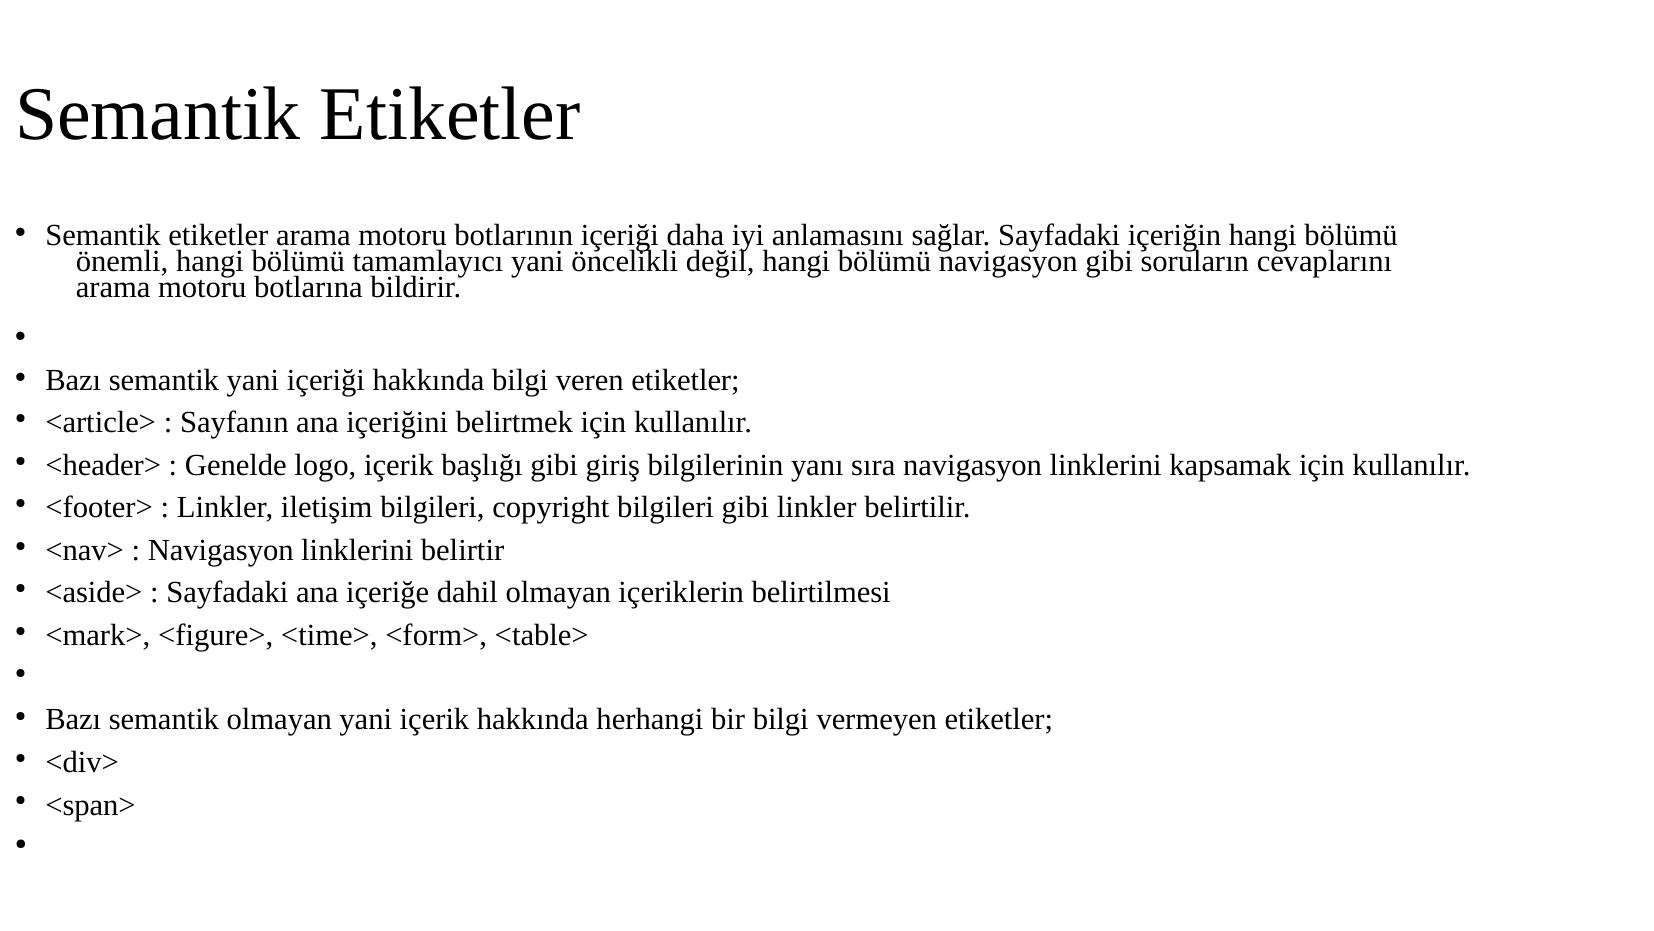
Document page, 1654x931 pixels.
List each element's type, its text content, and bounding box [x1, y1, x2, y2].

title Semantik Etiketler [0, 36, 1489, 193]
list Semantik etiketler arama motoru botlarının içeriği daha iyi anlamasını sağlar. Sayfadaki içeriğin hangi bölümü önemli, hangi bölümü tamamlayıcı yani öncelikli değil, hangi bölümü navigasyon gibi soruların cevaplarını arama motoru botlarına bildirir. Bazı semantik yani içeriği hakkında bilgi veren etiketler; <article> : Sayfanın ana içeriğini belirtmek için kullanılır. <header> : Genelde logo, içerik başlığı gibi giriş bilgilerinin yanı sıra navigasyon linklerini kapsamak için kullanılır. <footer> : Linkler, iletişim bilgileri, copyright bilgileri gibi linkler belirtilir. <nav> : Navigasyon linklerini belirtir <aside> : Sayfadaki ana içeriğe dahil olmayan içeriklerin belirtilmesi <mark>, <figure>, <time>, <form>, <table> Bazı semantik olmayan yani içerik hakkında herhangi bir bilgi vermeyen etiketler; <div> <span> [0, 217, 1489, 857]
